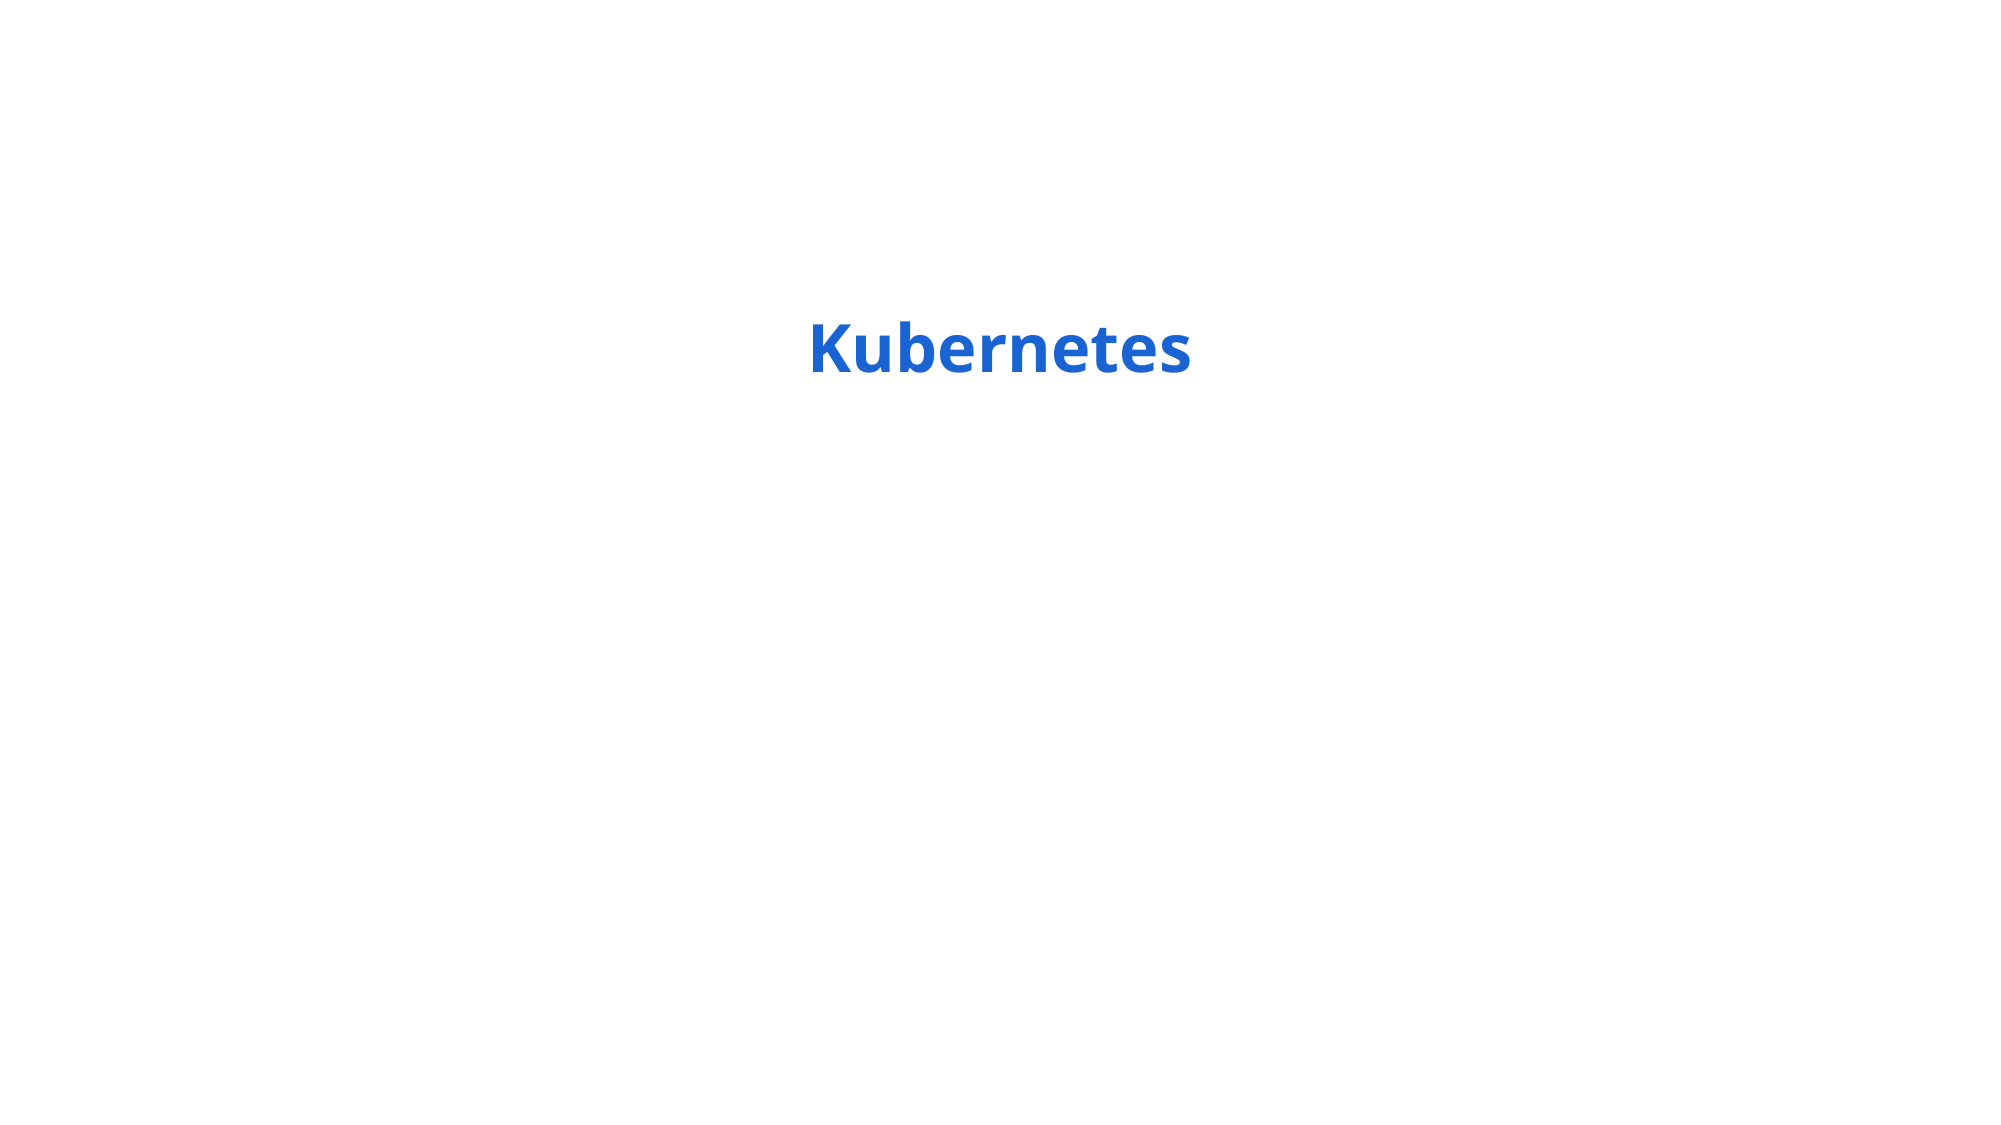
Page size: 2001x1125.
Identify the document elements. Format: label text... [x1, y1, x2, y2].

text_box Kubernetes [149, 248, 1851, 485]
